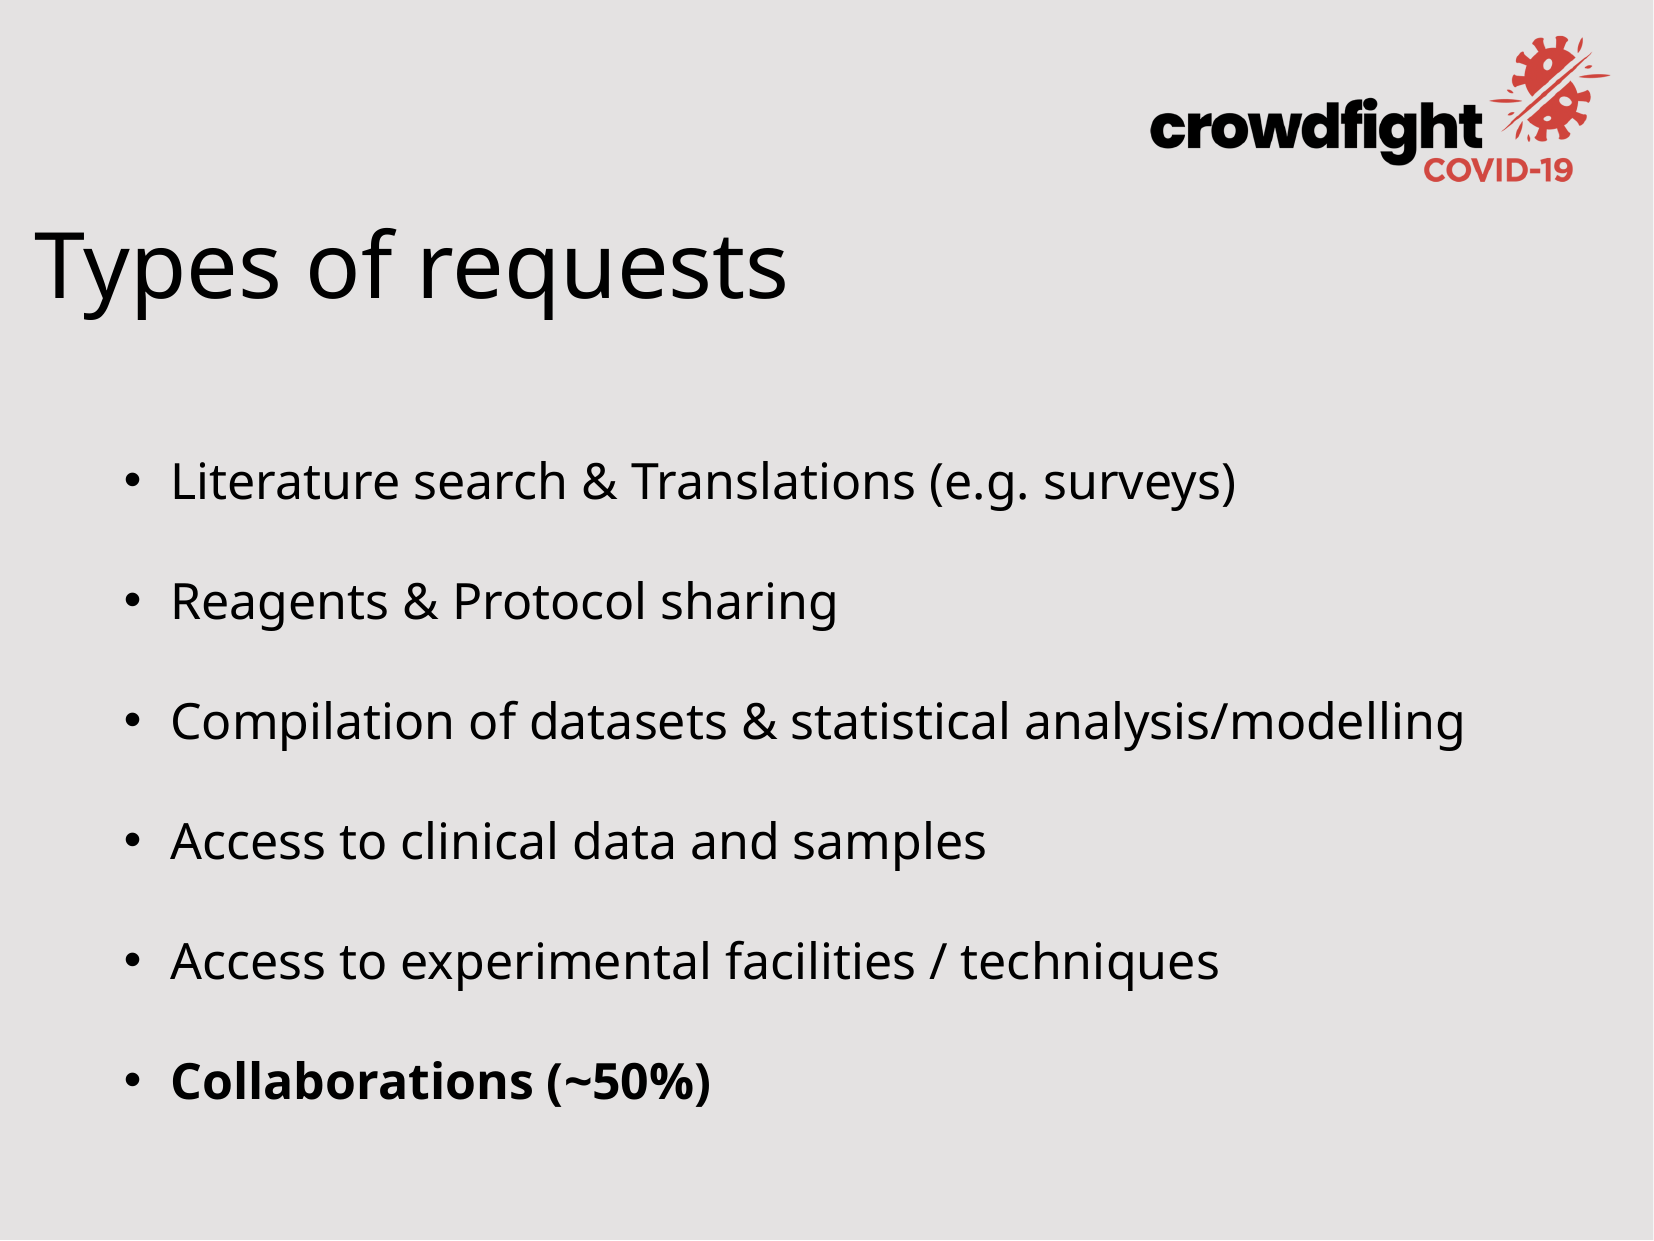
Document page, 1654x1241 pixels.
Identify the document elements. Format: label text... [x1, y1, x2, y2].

text_box Types of requests [19, 160, 1654, 378]
picture [1145, 23, 1616, 189]
text_box Literature search & Translations (e.g. surveys) Reagents & Protocol sharing Compilation of datasets & statistical analysis/modelling Access to clinical data and samples Access to experimental facilities / techniques Collaborations (~50%) [108, 262, 1075, 1058]
